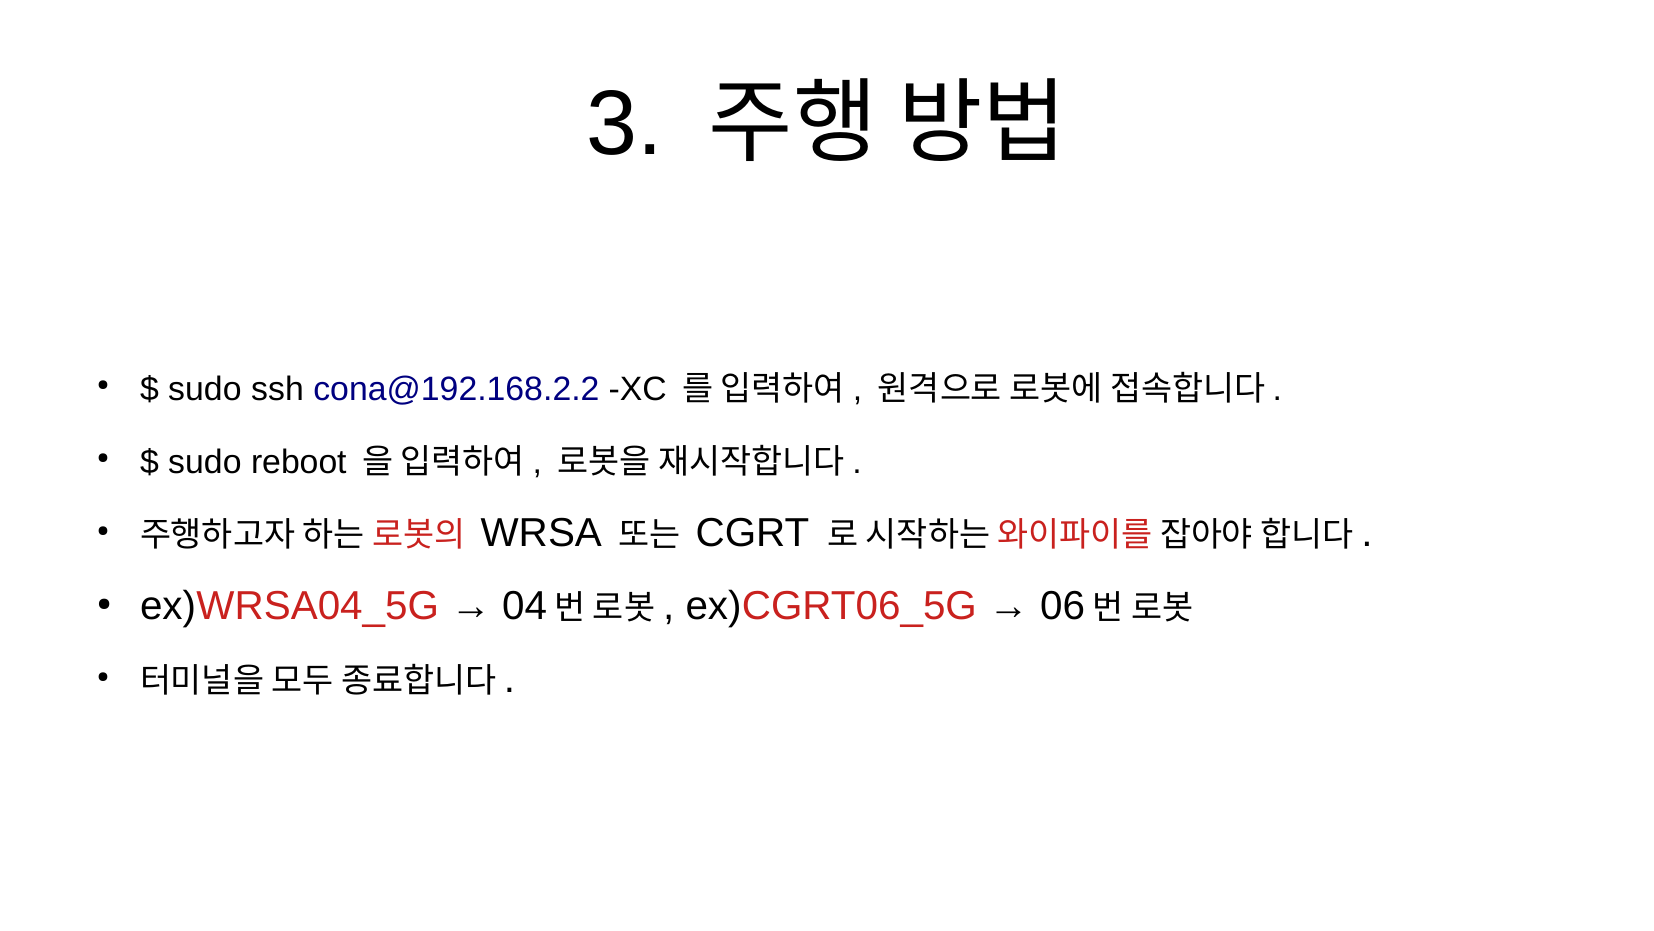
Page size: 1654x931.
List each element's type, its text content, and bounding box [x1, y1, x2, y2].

list $ sudo ssh cona@192.168.2.2 -XC 를 입력하여, 원격으로 로봇에 접속합니다. $ sudo reboot 을 입력하여, 로봇을 재시작합니다. 주행하고자 하는 로봇의 WRSA 또는 CGRT 로 시작하는 와이파이를 잡아야 합니다. ex)WRSA04_5G → 04번 로봇, ex)CGRT06_5G → 06번 로봇 터미널을 모두 종료합니다. [82, 300, 1571, 706]
title 3. 주행 방법 [82, 37, 1571, 193]
